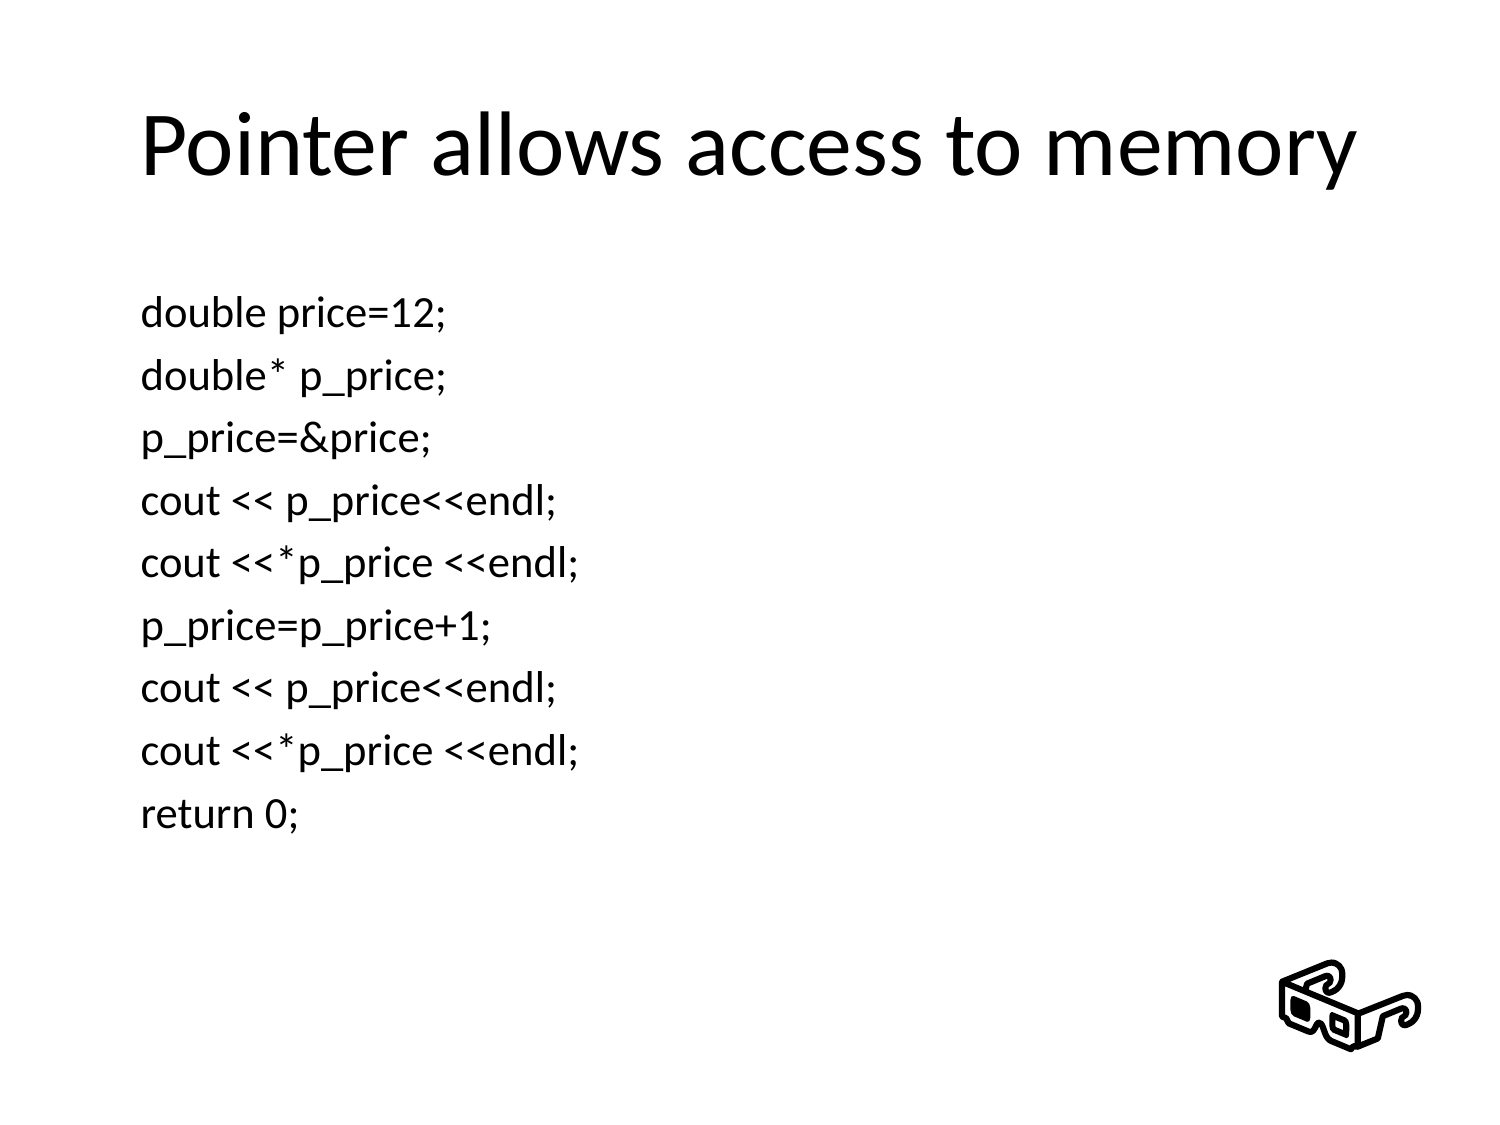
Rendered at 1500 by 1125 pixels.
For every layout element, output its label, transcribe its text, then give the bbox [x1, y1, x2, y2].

title Pointer allows access to memory [75, 45, 1425, 233]
picture [1275, 929, 1425, 1080]
list double price=12; double* p_price; p_price=&price; cout << p_price<<endl; cout <<*p_price <<endl; p_price=p_price+1; cout << p_price<<endl; cout <<*p_price <<endl; return 0; [125, 275, 1326, 850]
